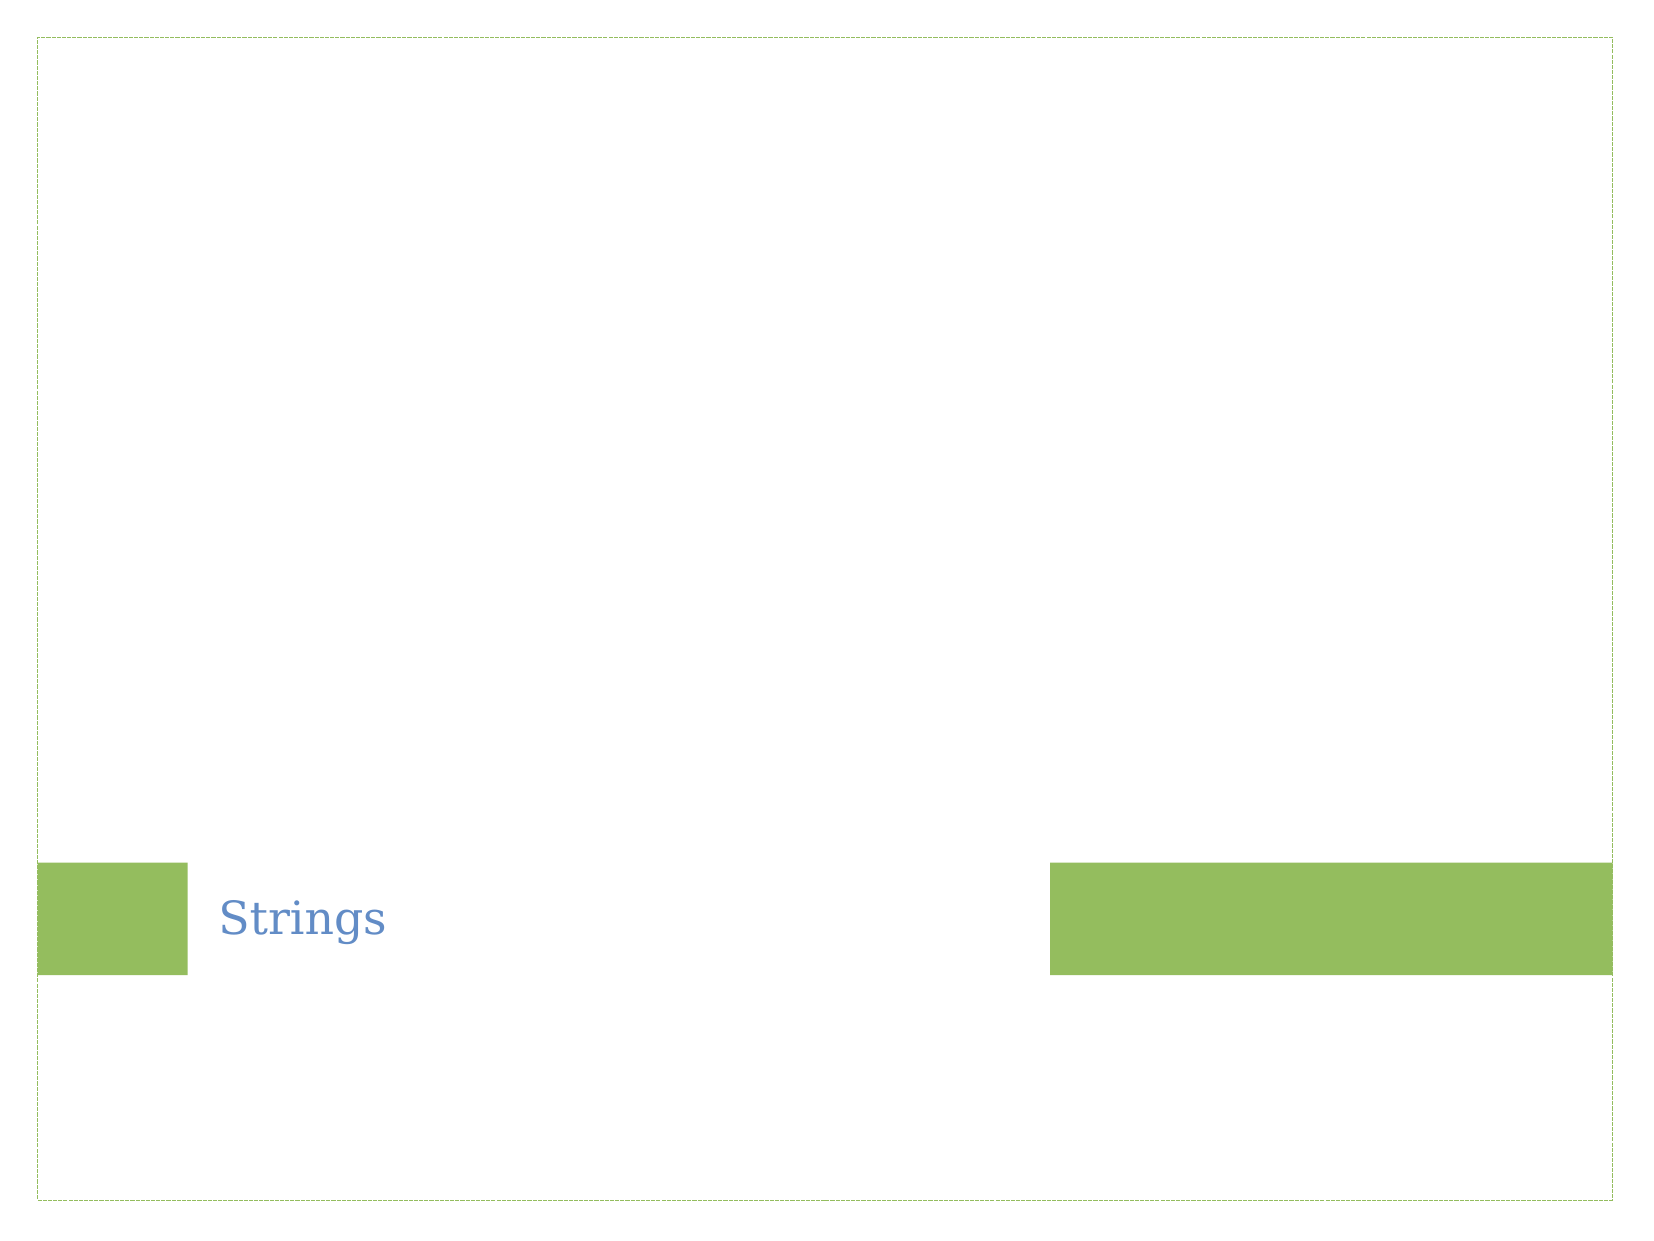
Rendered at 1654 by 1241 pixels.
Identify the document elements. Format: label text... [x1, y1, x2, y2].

text_box [1050, 862, 1613, 976]
text_box Strings [203, 884, 402, 953]
text_box [37, 862, 188, 976]
